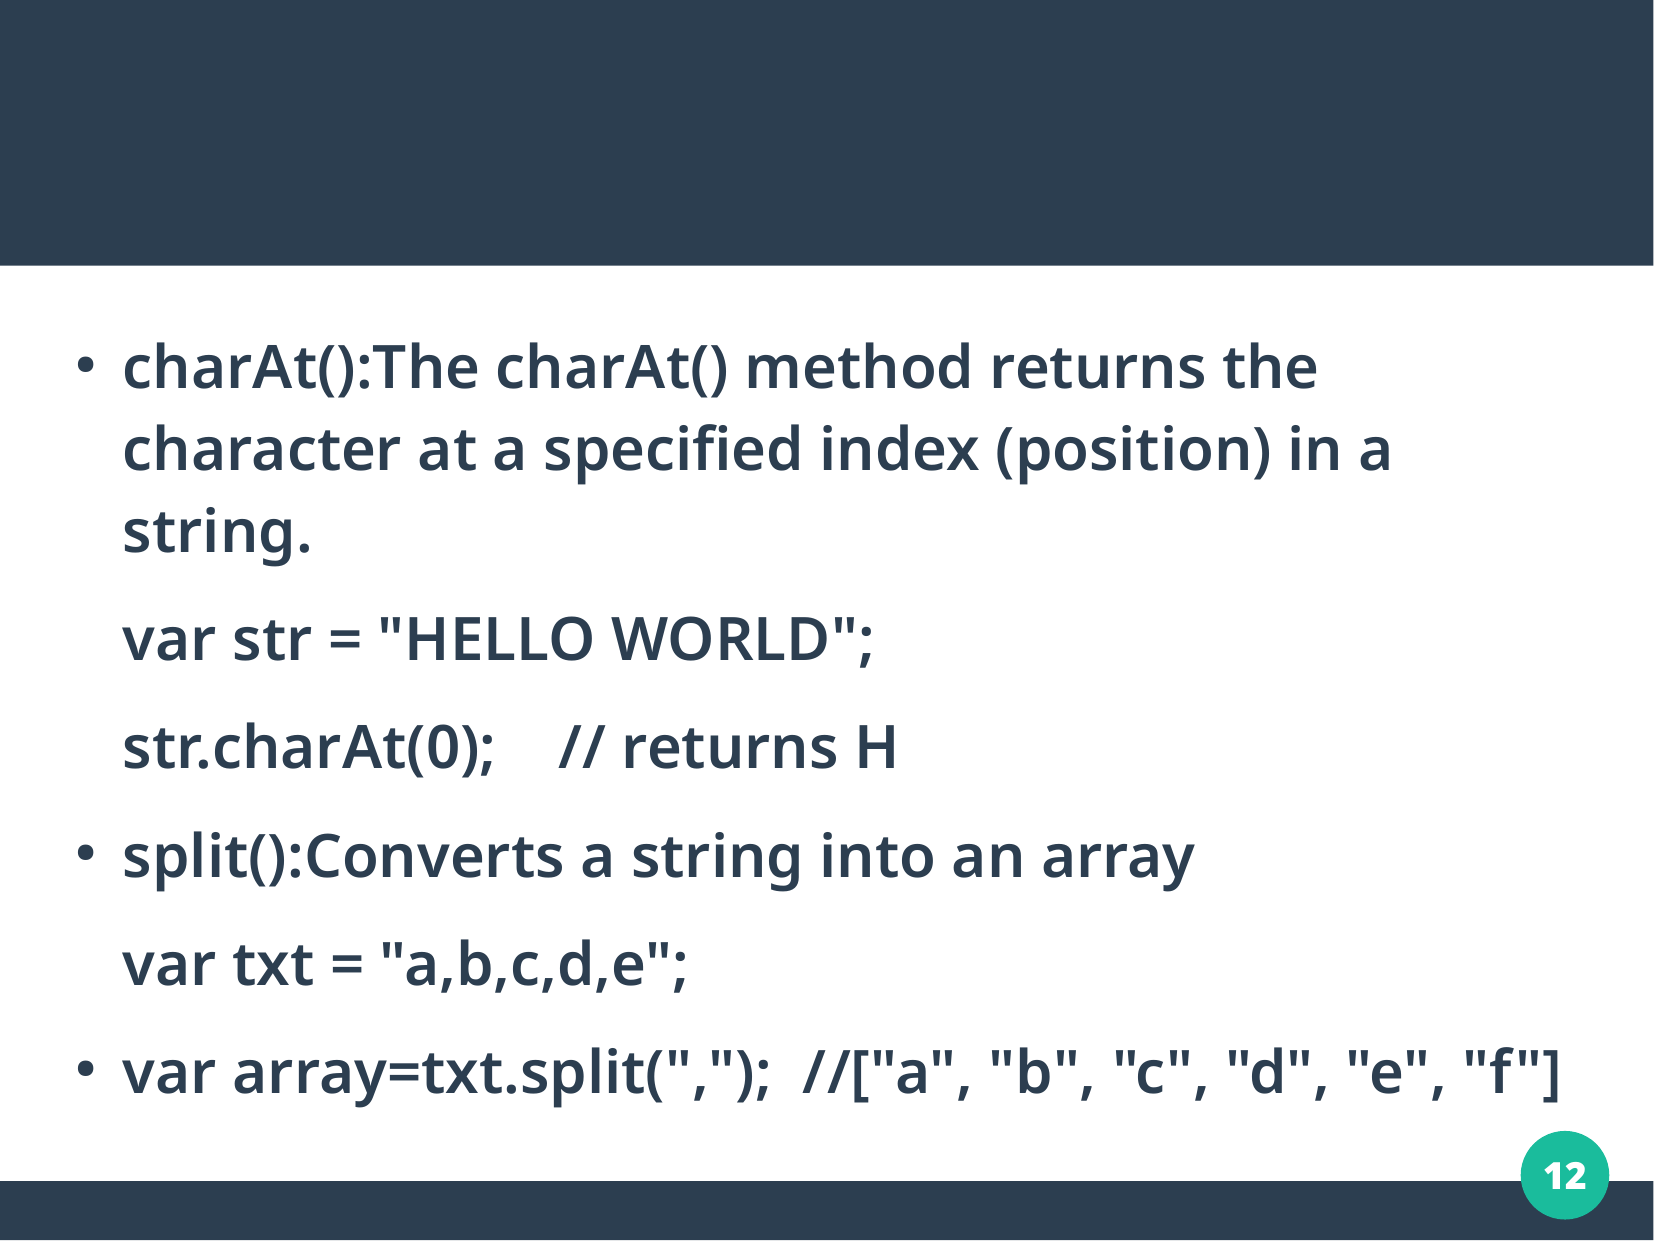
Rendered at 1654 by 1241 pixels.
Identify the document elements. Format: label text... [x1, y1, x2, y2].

list charAt():The charAt() method returns the character at a specified index (position) in a string. var str = "HELLO WORLD"; str.charAt(0); // returns H split():Converts a string into an array var txt = "a,b,c,d,e"; var array=txt.split(","); //["a", "b", "c", "d", "e", "f"] [59, 324, 1595, 1152]
